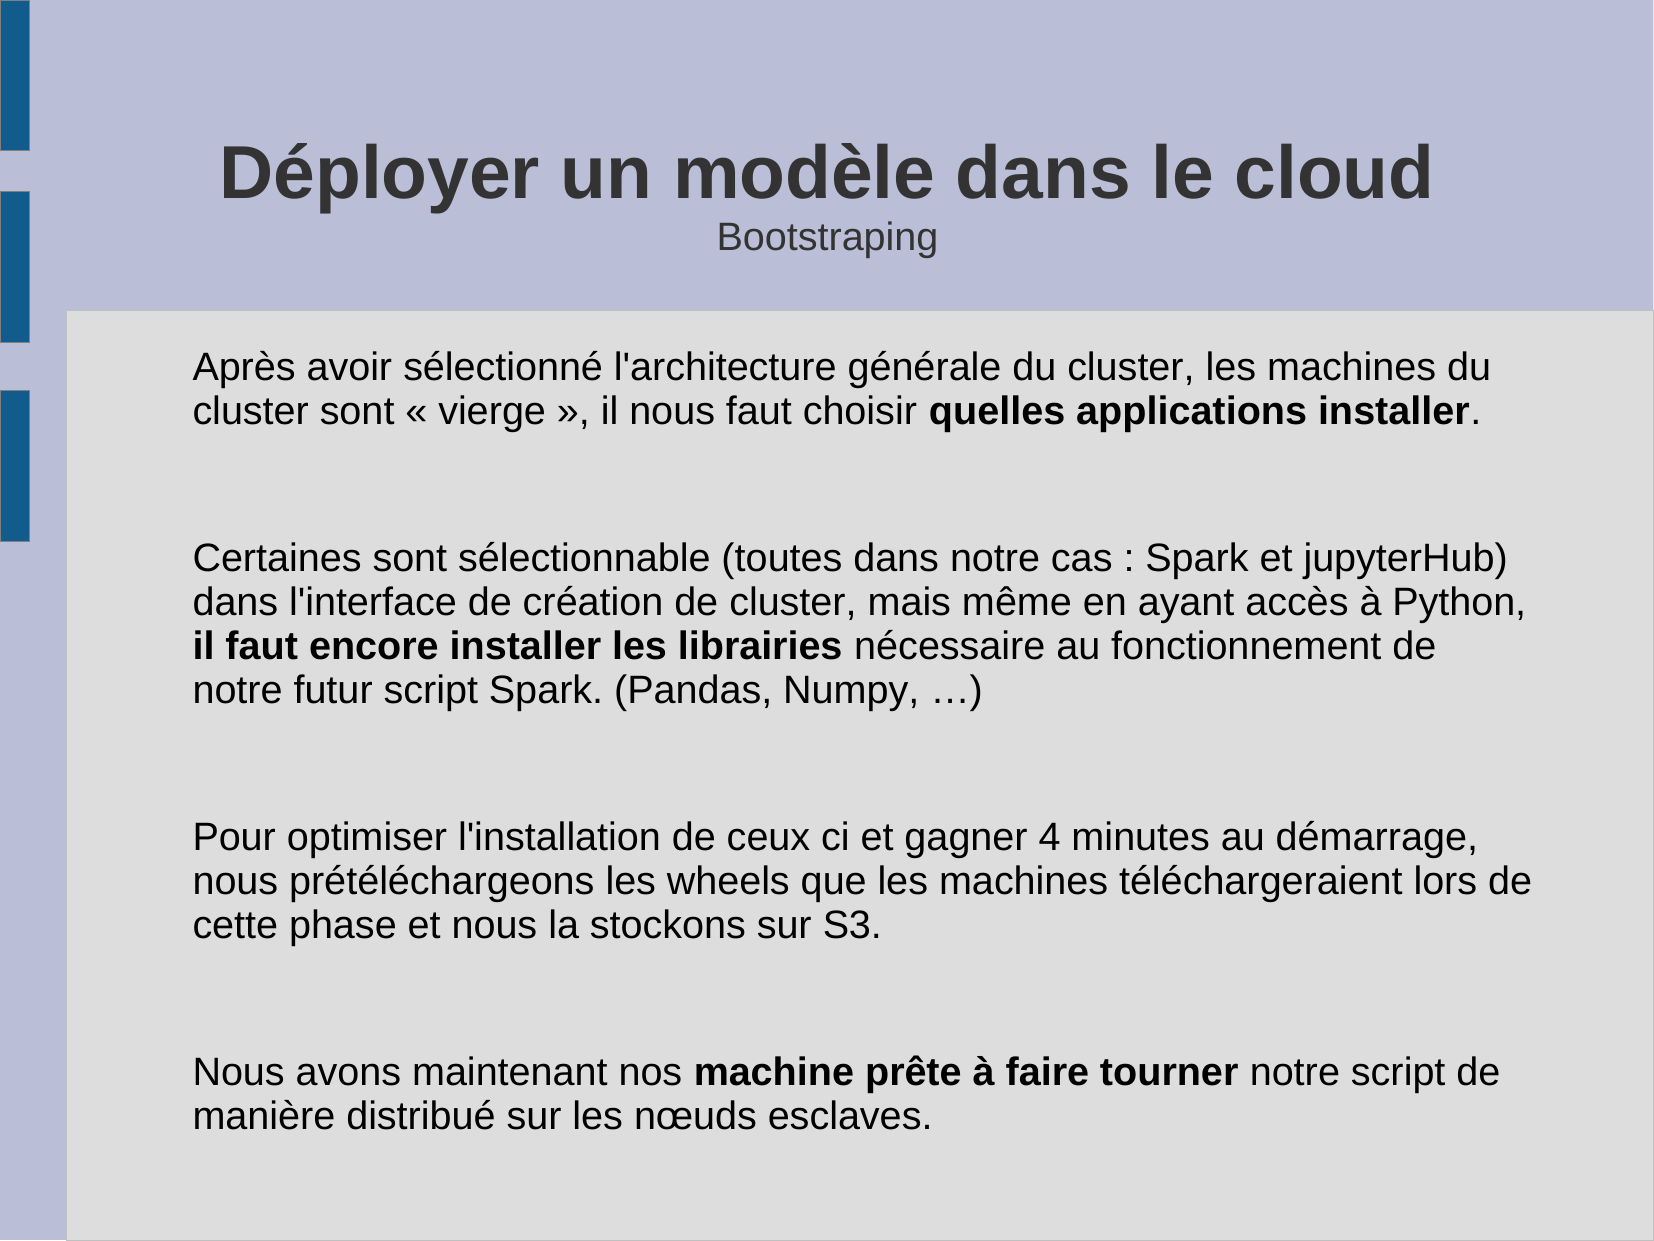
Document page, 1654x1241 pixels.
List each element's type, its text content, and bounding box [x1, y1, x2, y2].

title Déployer un modèle dans le cloud Bootstraping [121, 91, 1534, 299]
list Après avoir sélectionné l'architecture générale du cluster, les machines du cluster sont « vierge », il nous faut choisir quelles applications installer. Certaines sont sélectionnable (toutes dans notre cas : Spark et jupyterHub) dans l'interface de création de cluster, mais même en ayant accès à Python, il faut encore installer les librairies nécessaire au fonctionnement de notre futur script Spark. (Pandas, Numpy, …) Pour optimiser l'installation de ceux ci et gagner 4 minutes au démarrage, nous prétéléchargeons les wheels que les machines téléchargeraient lors de cette phase et nous la stockons sur S3. Nous avons maintenant nos machine prête à faire tourner notre script de manière distribué sur les nœuds esclaves. [121, 344, 1535, 1142]
